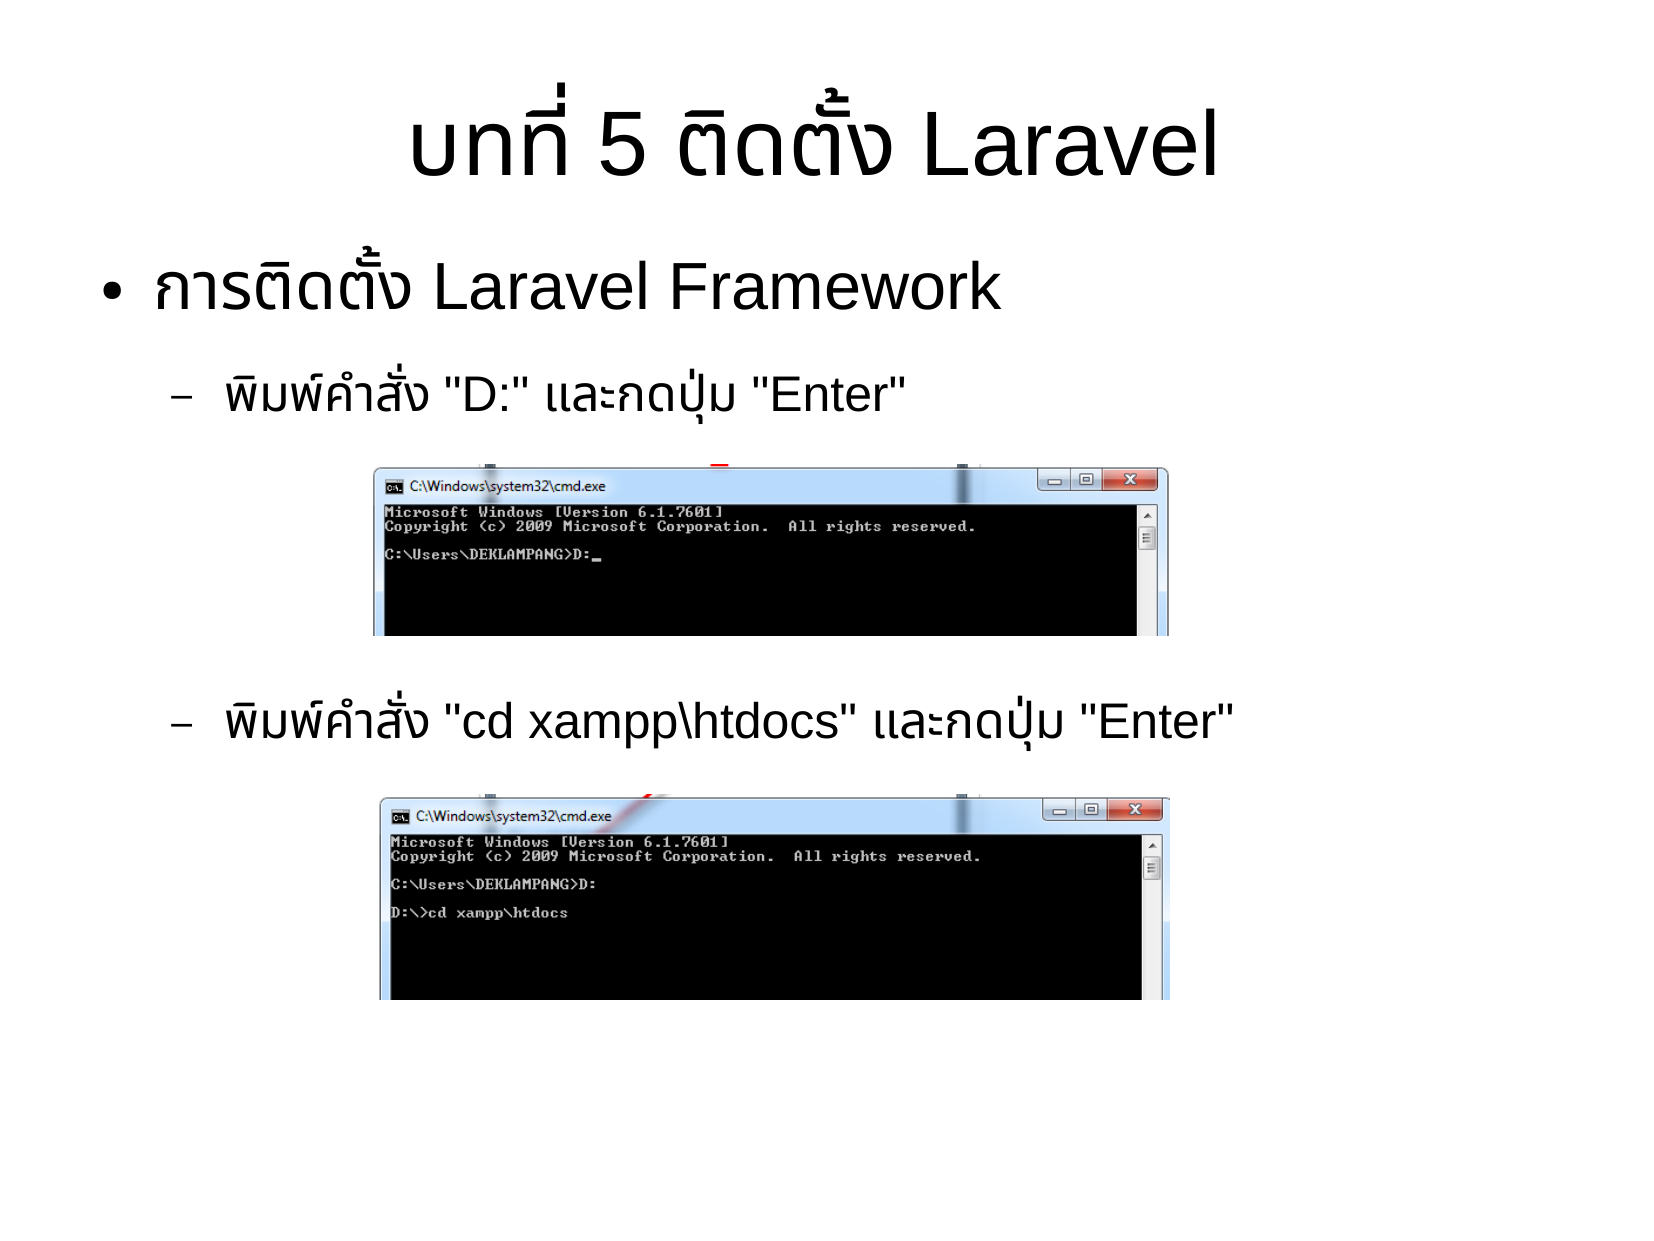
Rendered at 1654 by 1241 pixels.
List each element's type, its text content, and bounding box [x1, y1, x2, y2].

picture [364, 464, 1171, 637]
title บทที่ 5 ติดตั้ง Laravel [82, 49, 1571, 248]
list การติดตั้ง Laravel Framework พิมพ์คำสั่ง "D:" และกดปุ่ม "Enter" พิมพ์คำสั่ง "cd xampp\htdocs" และกดปุ่ม "Enter" [82, 248, 1571, 969]
picture [375, 794, 1170, 1001]
